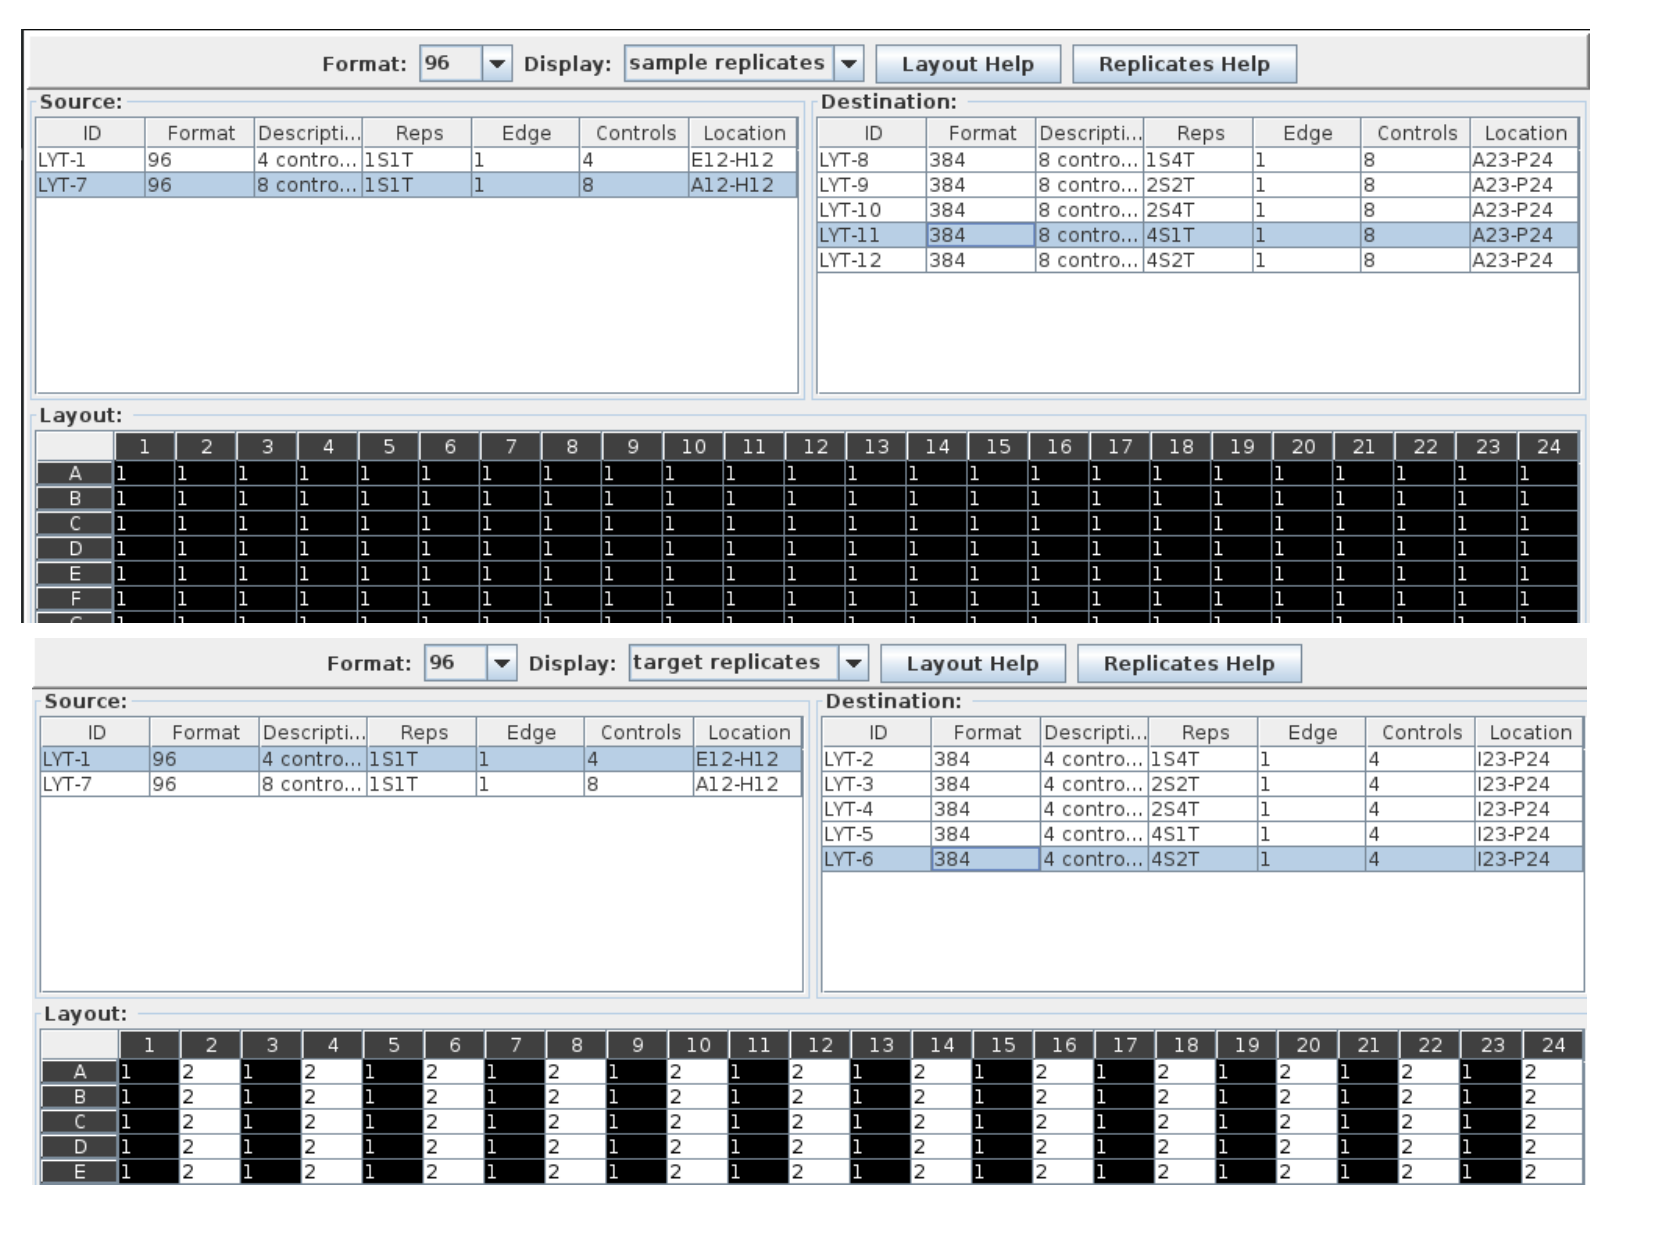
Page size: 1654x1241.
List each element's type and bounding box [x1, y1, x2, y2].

picture [21, 29, 1591, 623]
picture [32, 638, 1587, 1186]
